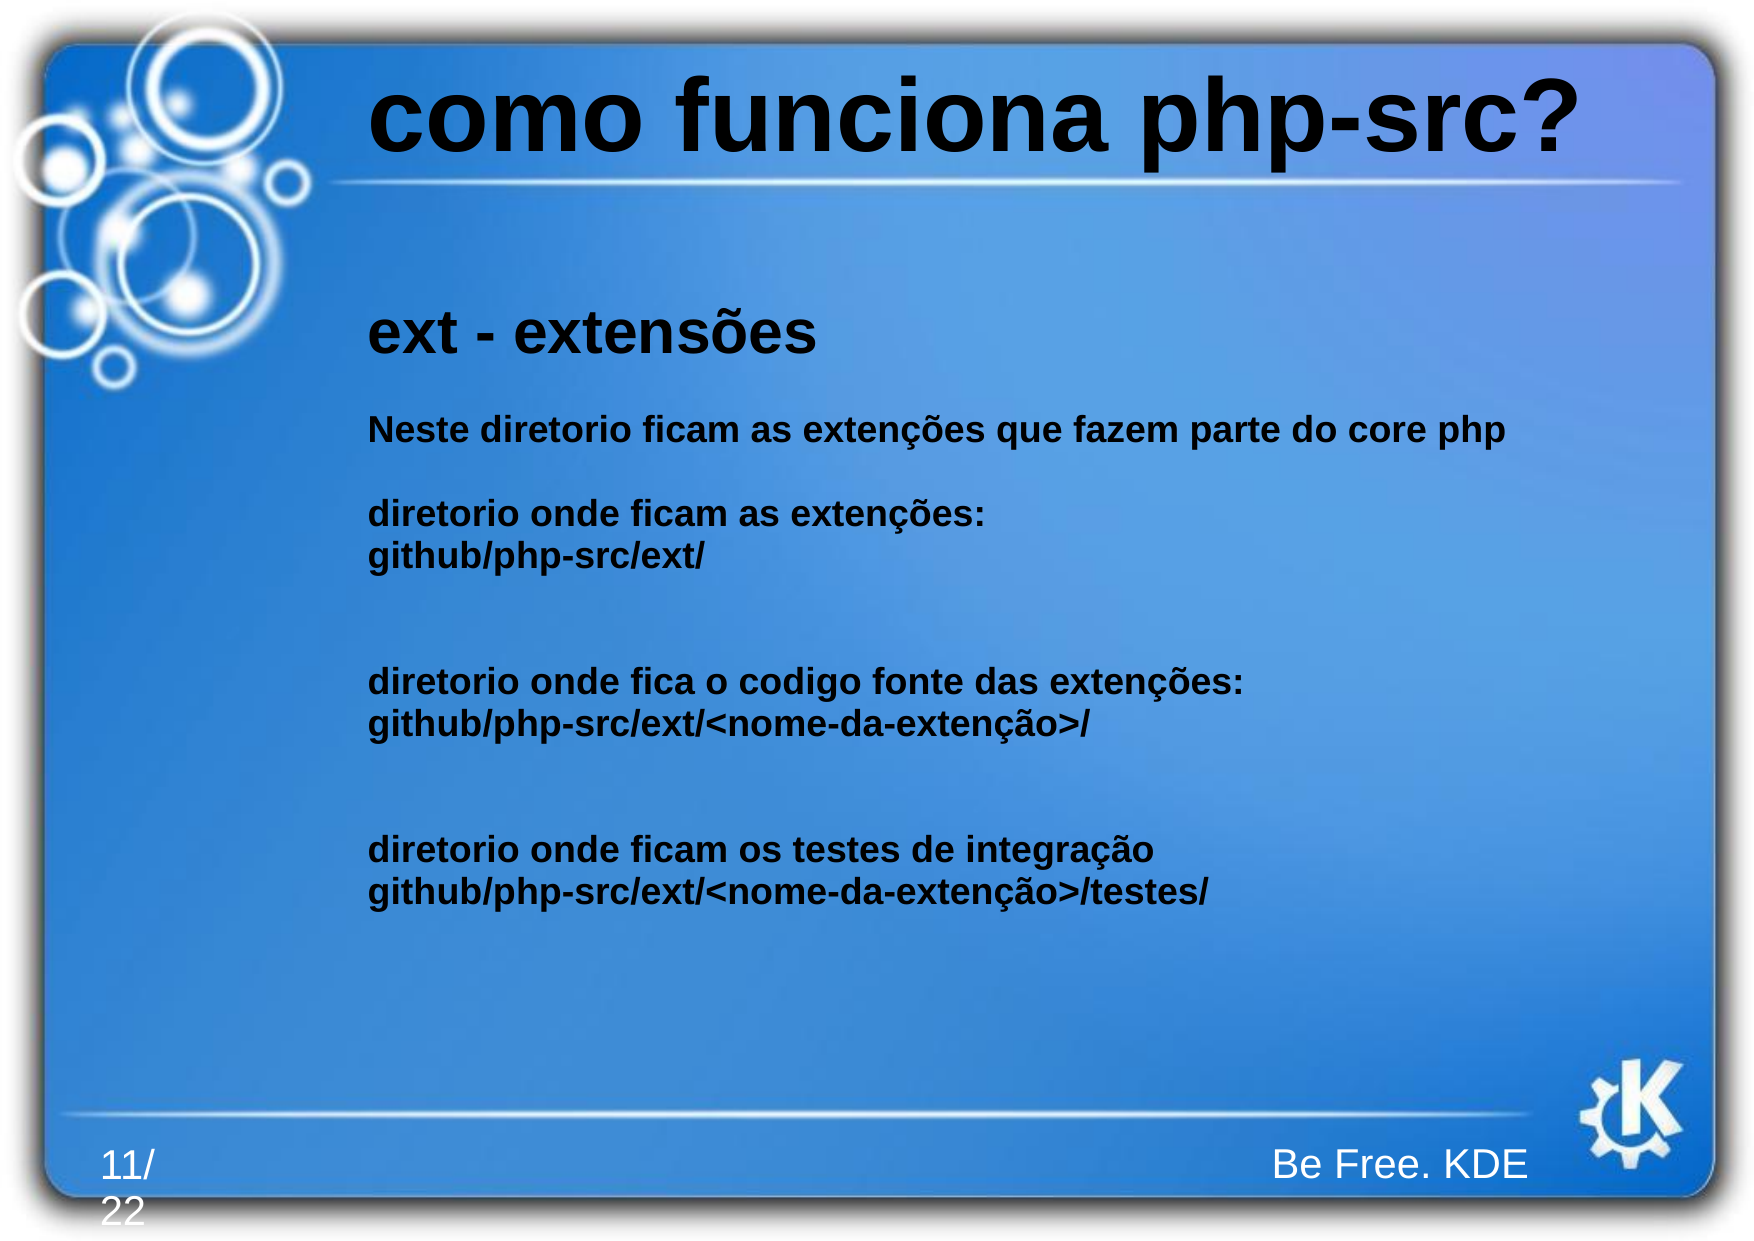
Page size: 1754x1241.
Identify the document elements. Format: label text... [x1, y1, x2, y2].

picture [0, 0, 1754, 1241]
title como funciona php-src? [352, 49, 1651, 174]
list ext - extensões Neste diretorio ficam as extenções que fazem parte do core php diretorio onde ficam as extenções: github/php-src/ext/ diretorio onde fica o codigo fonte das extenções: github/php-src/ext/<nome-da-extenção>/ diretorio onde ficam os testes de integração github/php-src/ext/<nome-da-extenção>/testes/ [352, 289, 1651, 1084]
